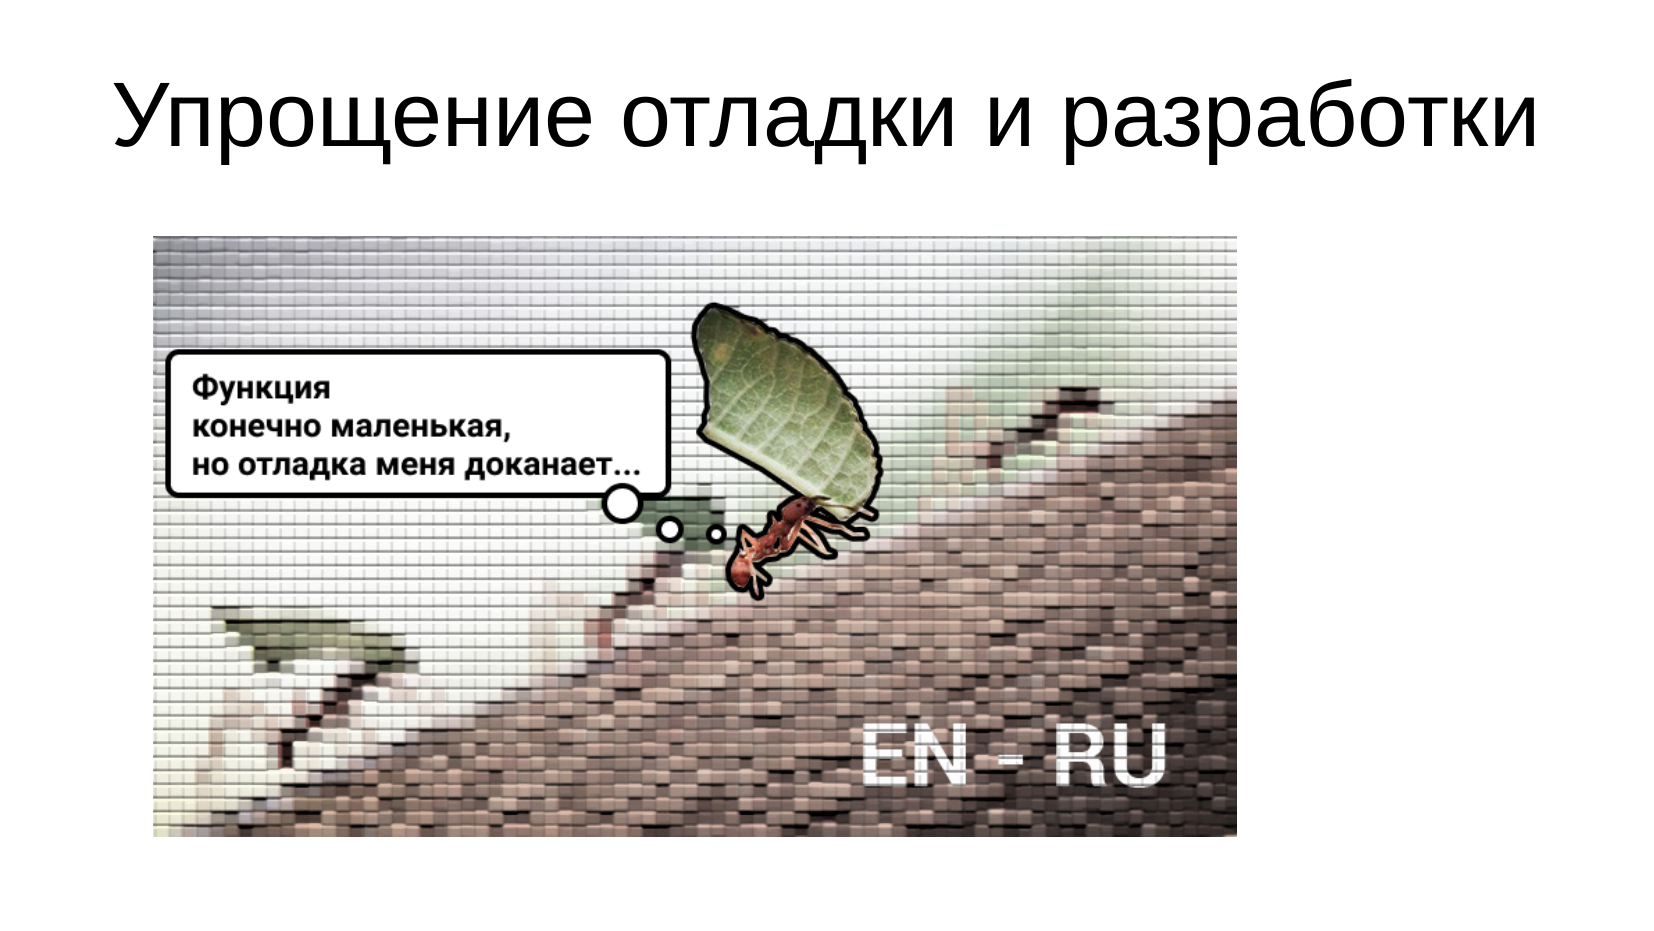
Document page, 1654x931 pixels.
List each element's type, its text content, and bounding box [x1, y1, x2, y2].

title Упрощение отладки и разработки [82, 37, 1571, 193]
picture [153, 236, 1237, 837]
